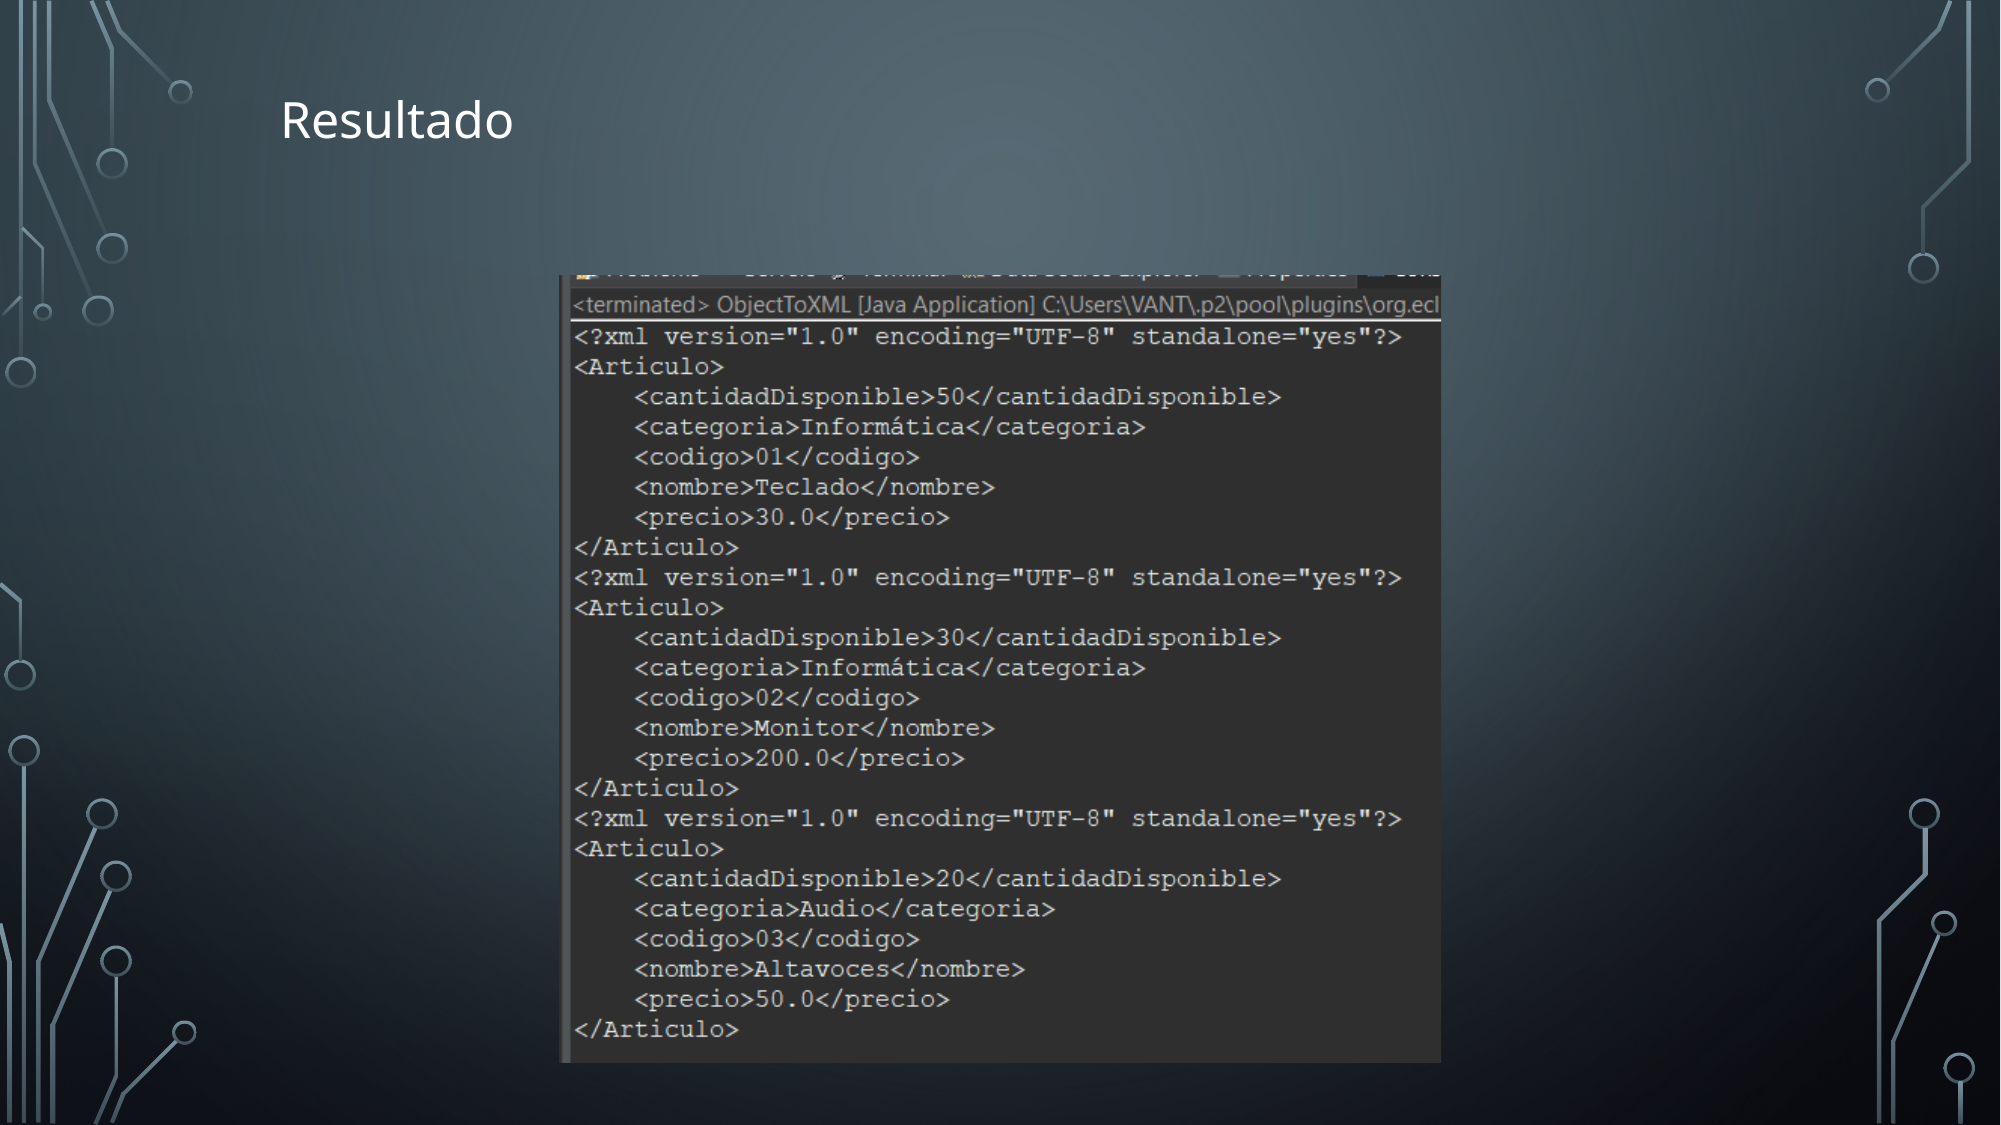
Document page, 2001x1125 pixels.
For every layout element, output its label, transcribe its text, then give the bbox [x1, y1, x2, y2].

text_box Resultado [265, 81, 1441, 157]
picture [559, 275, 1442, 1063]
